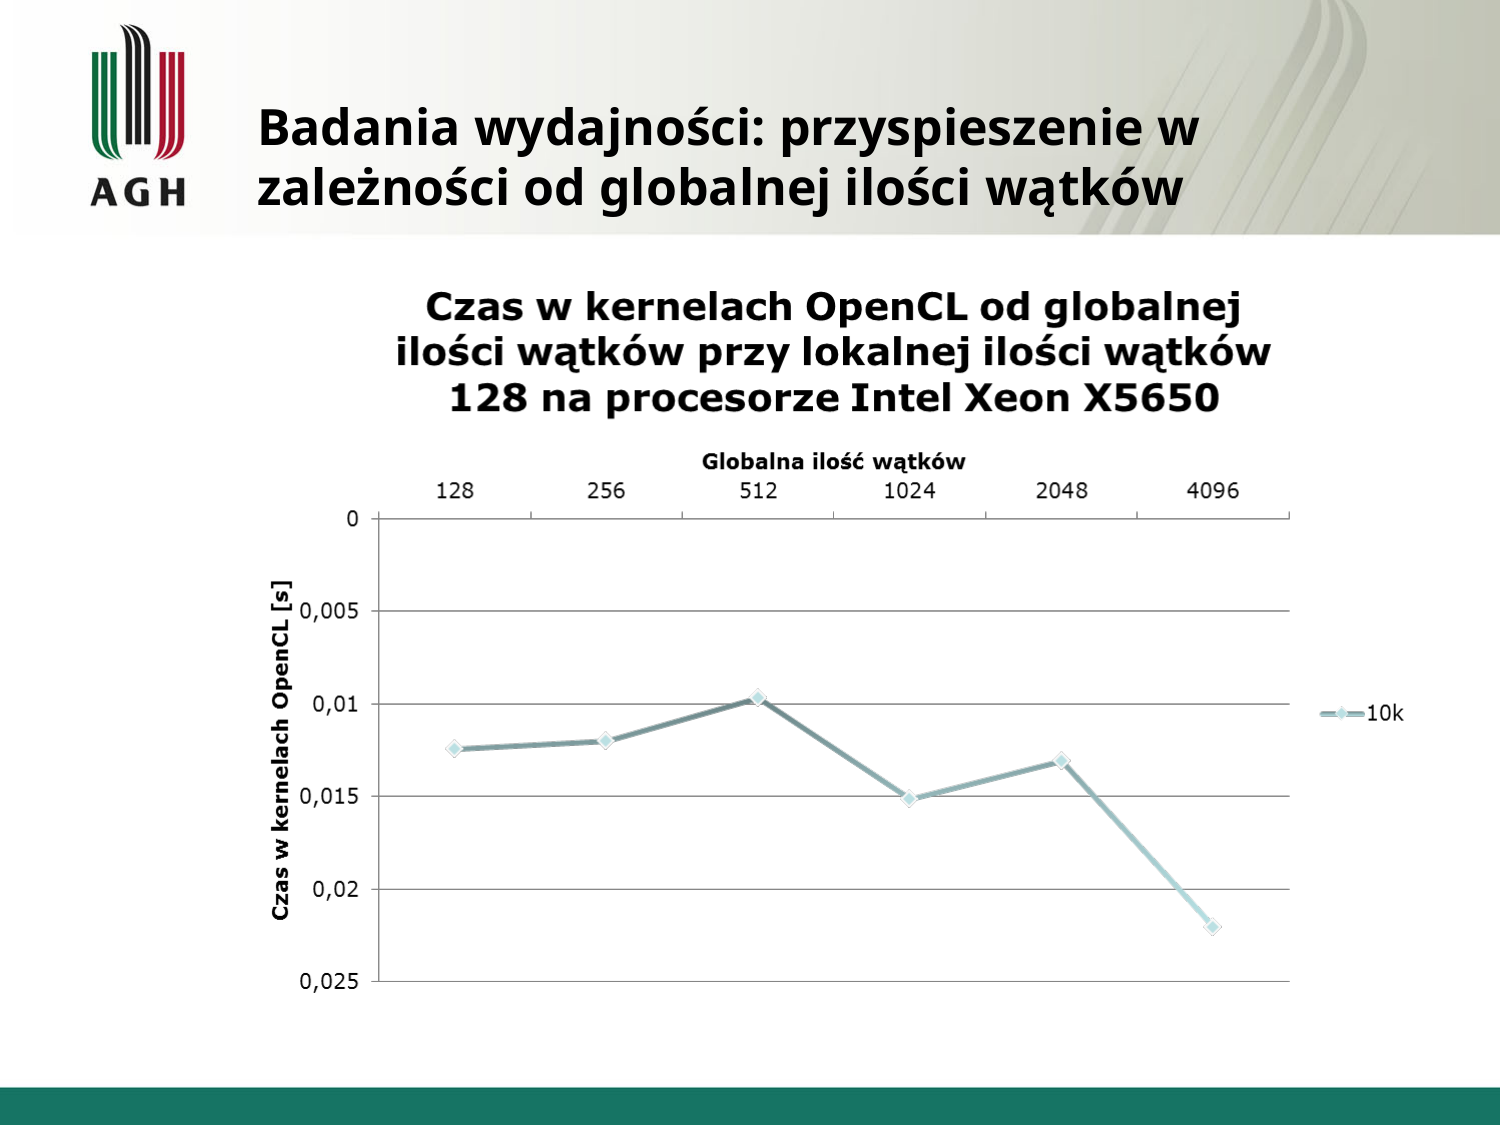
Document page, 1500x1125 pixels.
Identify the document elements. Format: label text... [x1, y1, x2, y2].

picture [0, 0, 1500, 1125]
title Badania wydajności: przyspieszenie w zależności od globalnej ilości wątków [242, 78, 1425, 233]
